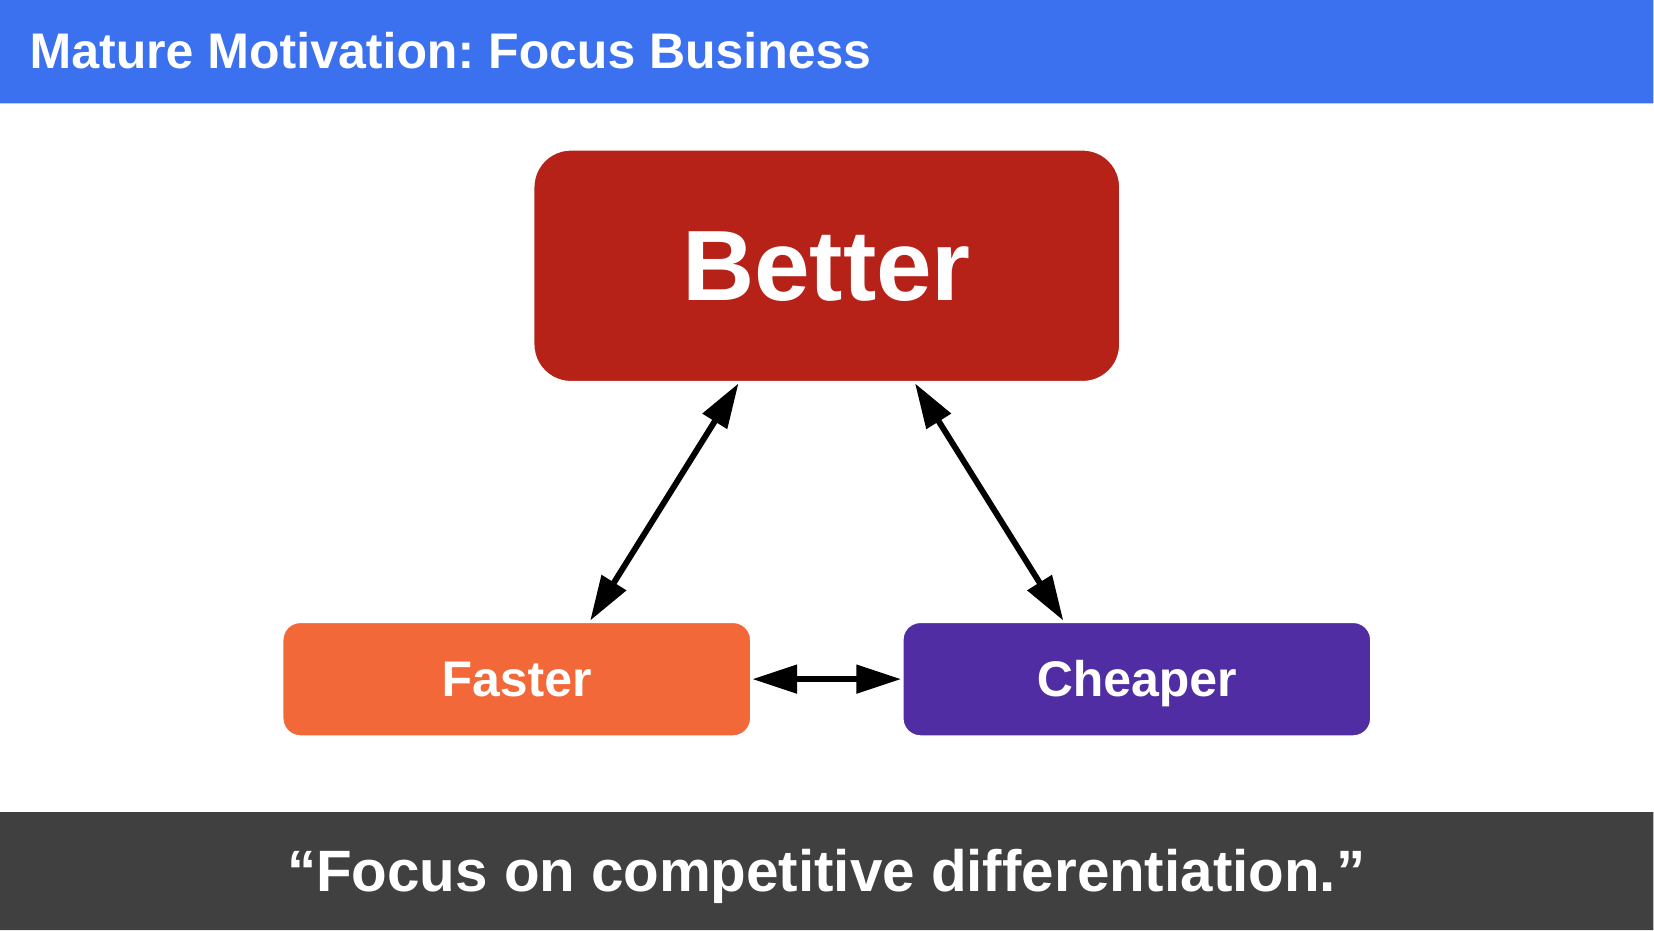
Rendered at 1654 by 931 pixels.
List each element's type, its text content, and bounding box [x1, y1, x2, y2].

text_box Faster [280, 620, 754, 739]
text_box Cheaper [900, 620, 1374, 739]
text_box Better [531, 147, 1123, 384]
text_box “Focus on competitive differentiation.” [0, 812, 1654, 931]
title Mature Motivation: Focus Business [0, 0, 1654, 104]
